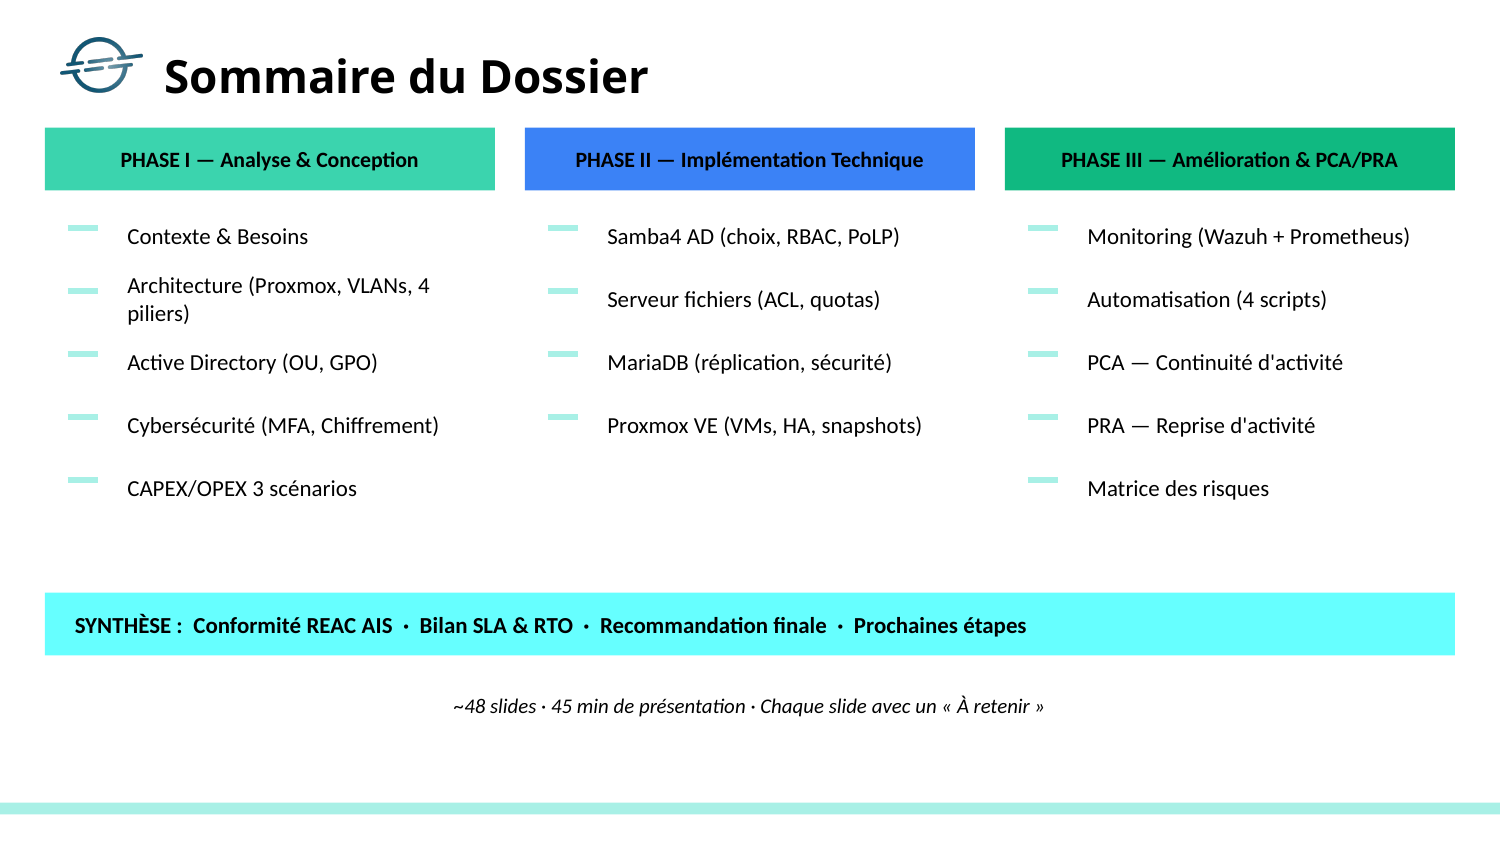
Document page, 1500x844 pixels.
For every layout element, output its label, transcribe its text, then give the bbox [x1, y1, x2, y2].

text_box PHASE III — Amélioration & PCA/PRA [1004, 127, 1455, 191]
text_box SYNTHÈSE : Conformité REAC AIS · Bilan SLA & RTO · Recommandation finale · Prochaines étapes [59, 592, 1440, 656]
text_box Architecture (Proxmox, VLANs, 4 piliers) [112, 270, 473, 327]
text_box Contexte & Besoins [112, 206, 473, 264]
text_box PHASE II — Implémentation Technique [524, 127, 975, 191]
text_box PCA — Continuité d'activité [1072, 333, 1433, 390]
text_box [44, 592, 59, 656]
text_box [0, 802, 1500, 815]
text_box MariaDB (réplication, sécurité) [592, 333, 953, 390]
text_box Proxmox VE (VMs, HA, snapshots) [592, 396, 953, 453]
text_box [1440, 592, 1455, 656]
text_box ~48 slides · 45 min de présentation · Chaque slide avec un « À retenir » [44, 682, 1455, 728]
text_box Automatisation (4 scripts) [1072, 270, 1433, 327]
text_box Active Directory (OU, GPO) [112, 333, 473, 390]
picture [60, 37, 143, 93]
text_box Cybersécurité (MFA, Chiffrement) [112, 396, 473, 453]
text_box Sommaire du Dossier [149, 37, 750, 113]
text_box PHASE I — Analyse & Conception [44, 127, 495, 191]
text_box Matrice des risques [1072, 458, 1433, 516]
text_box Monitoring (Wazuh + Prometheus) [1072, 206, 1433, 264]
text_box PRA — Reprise d'activité [1072, 396, 1433, 453]
text_box Samba4 AD (choix, RBAC, PoLP) [592, 206, 953, 264]
text_box Serveur fichiers (ACL, quotas) [592, 270, 953, 327]
text_box CAPEX/OPEX 3 scénarios [112, 458, 473, 516]
